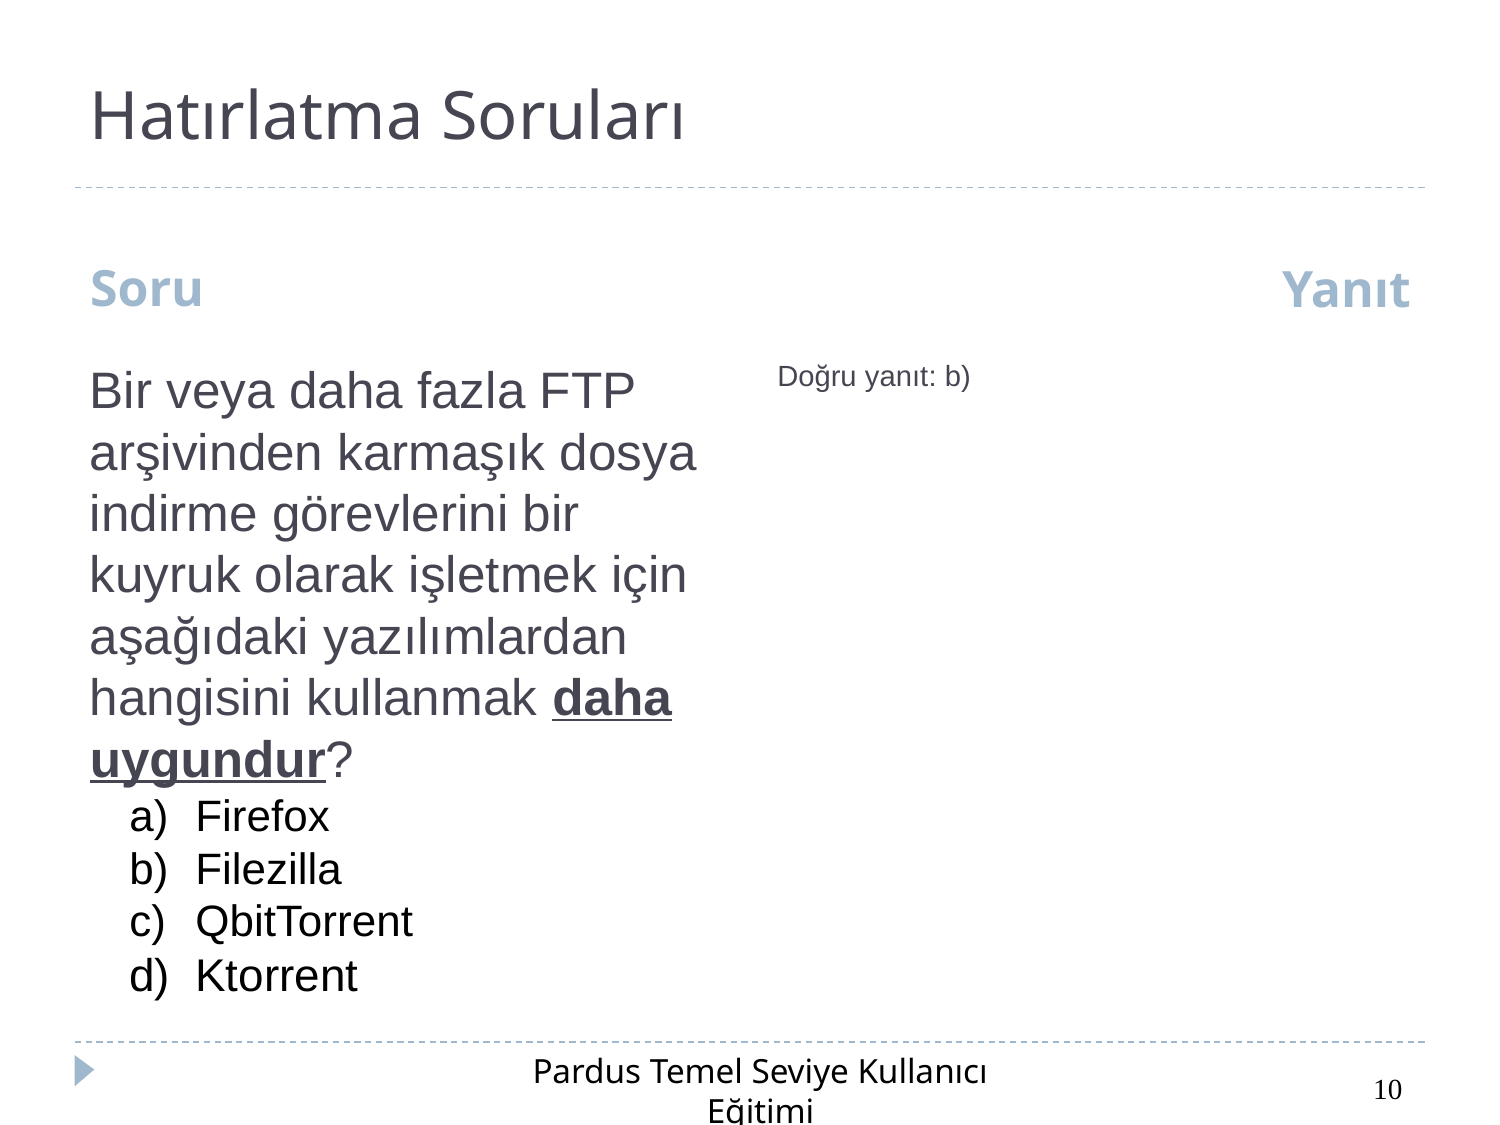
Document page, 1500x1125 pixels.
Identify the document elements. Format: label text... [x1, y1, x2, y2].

list Doğru yanıt: b) [762, 350, 1425, 1013]
list Yanıt [762, 212, 1426, 325]
title Hatırlatma Soruları [75, 37, 1425, 188]
list Soru [75, 210, 738, 324]
list Bir veya daha fazla FTP arşivinden karmaşık dosya indirme görevlerini bir kuyruk olarak işletmek için aşağıdaki yazılımlardan hangisini kullanmak daha uygundur? Firefox Filezilla QbitTorrent Ktorrent [75, 350, 738, 1013]
